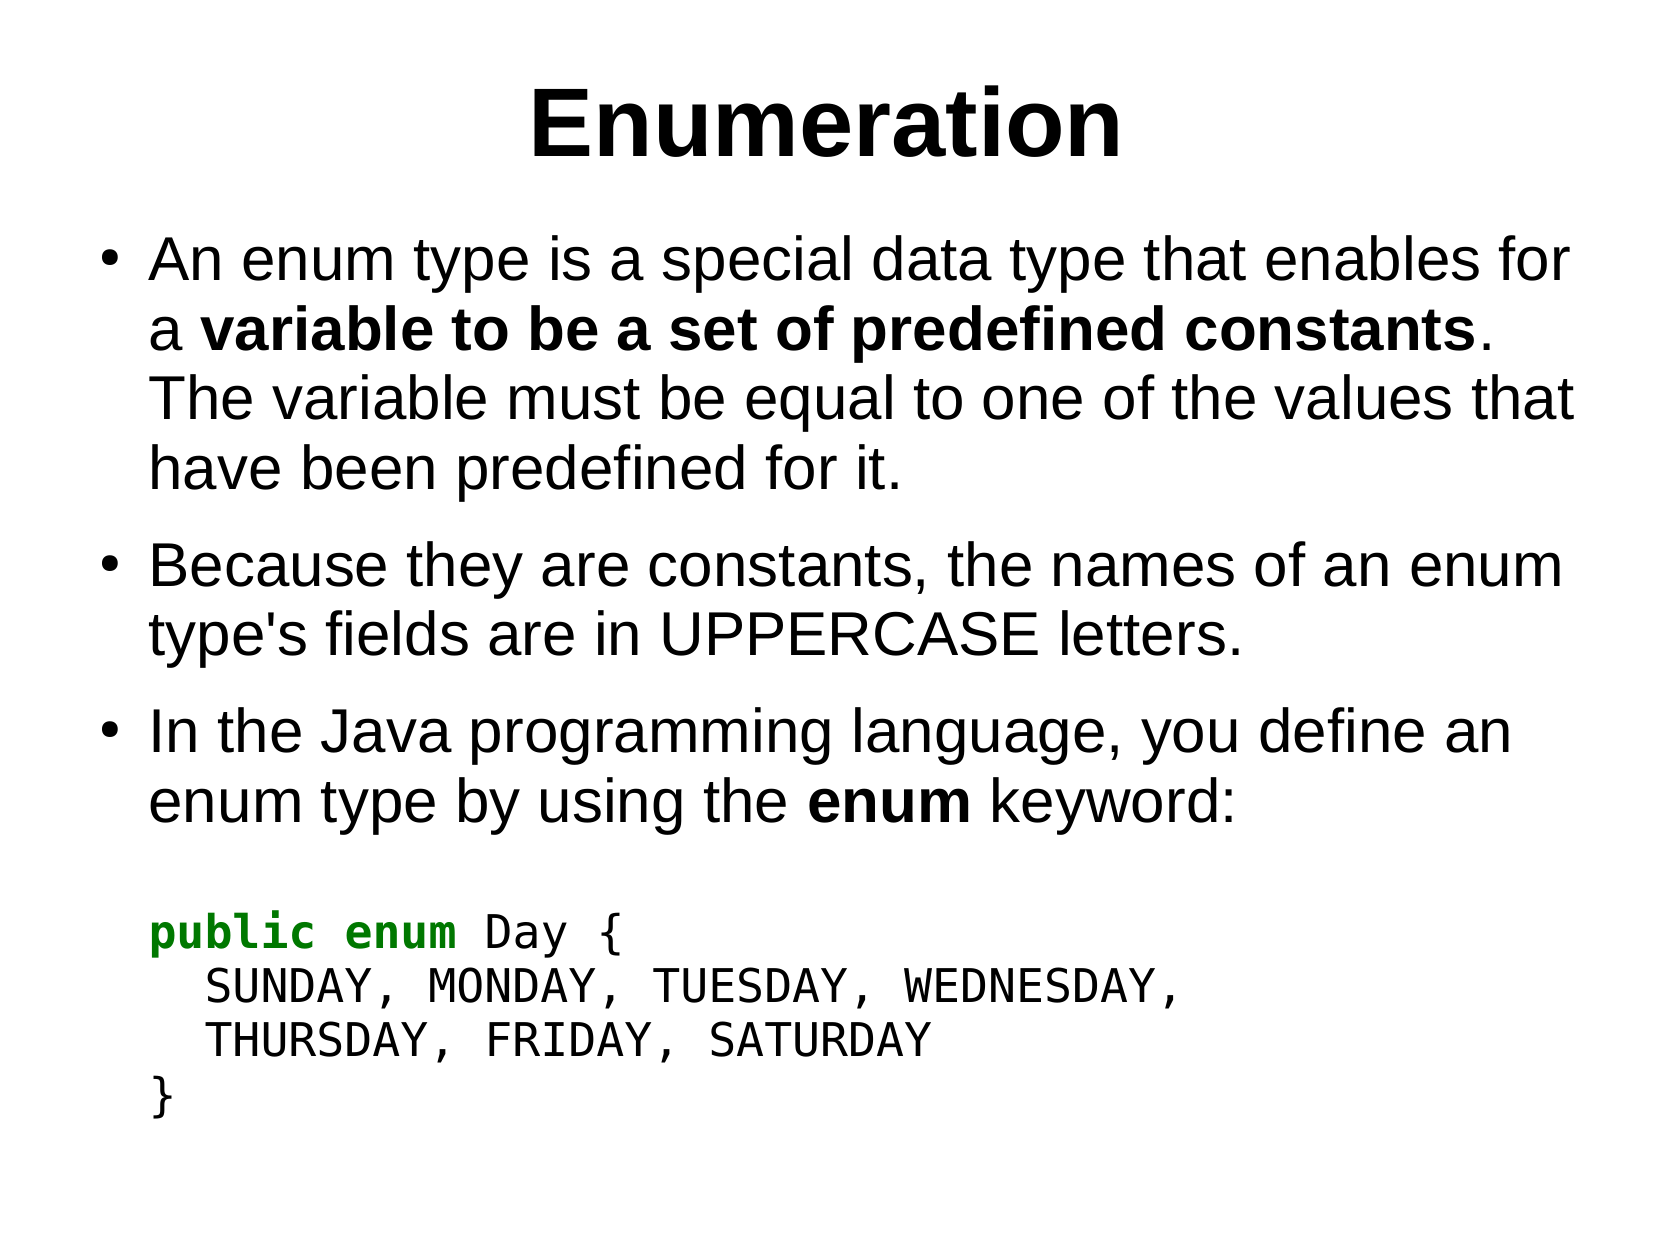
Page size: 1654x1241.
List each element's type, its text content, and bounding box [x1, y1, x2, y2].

list An enum type is a special data type that enables for a variable to be a set of predefined constants. The variable must be equal to one of the values that have been predefined for it. Because they are constants, the names of an enum type's fields are in UPPERCASE letters. In the Java programming language, you define an enum type by using the enum keyword: public enum Day { SUNDAY, MONDAY, TUESDAY, WEDNESDAY, THURSDAY, FRIDAY, SATURDAY } [82, 224, 1595, 1170]
title Enumeration [82, 49, 1571, 196]
